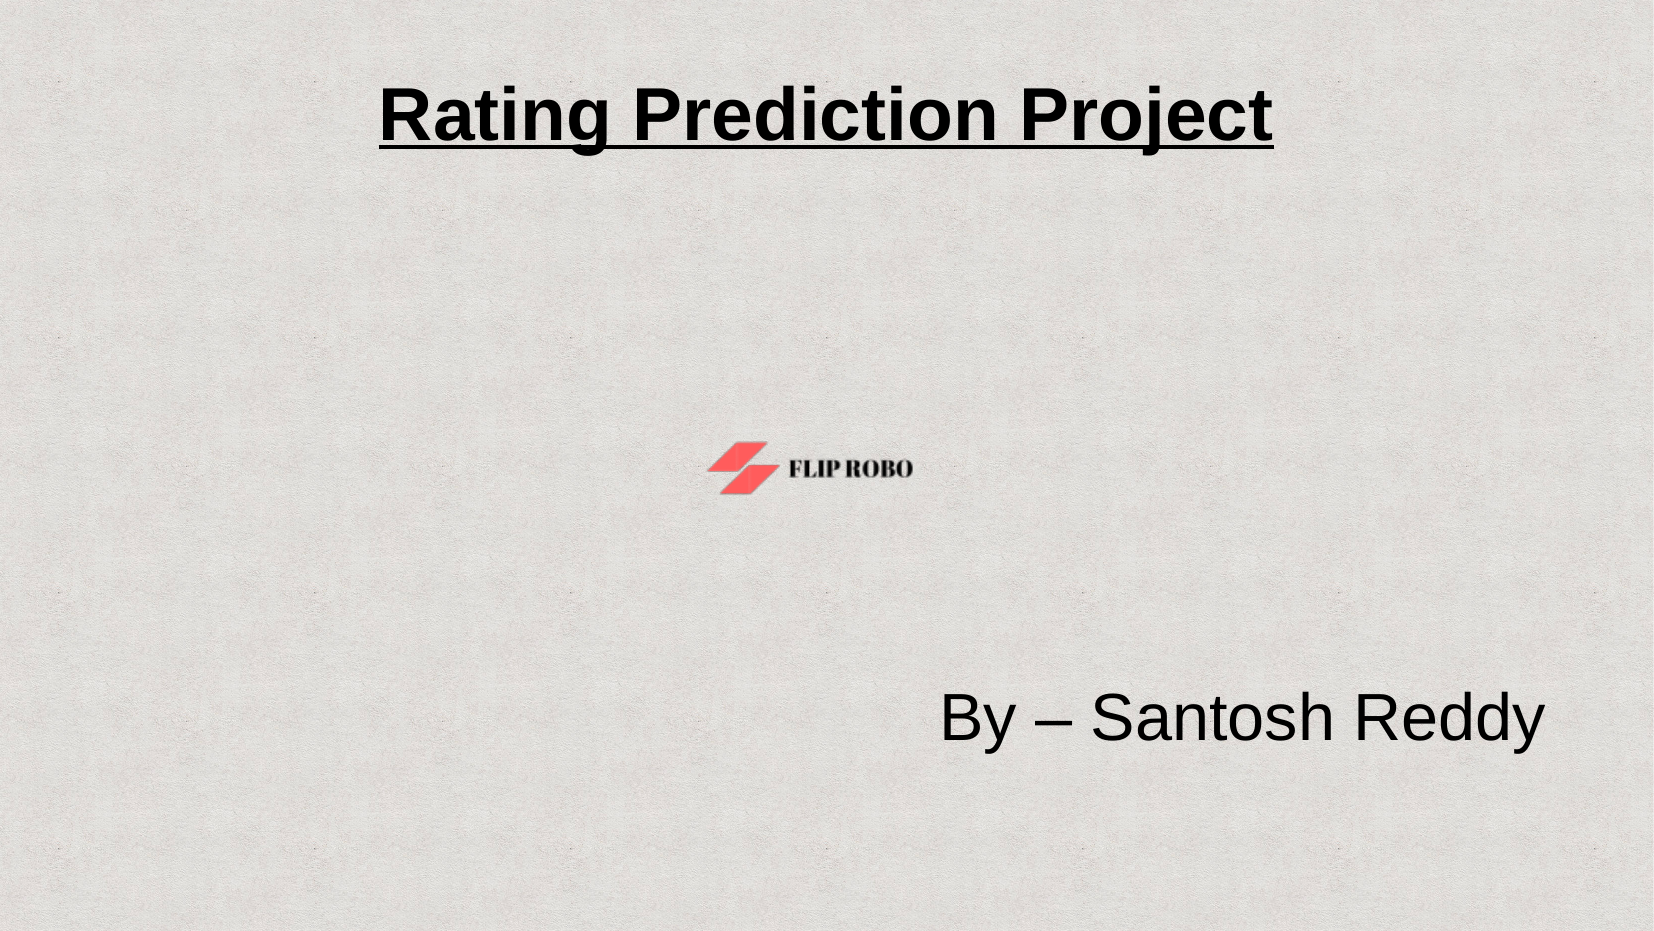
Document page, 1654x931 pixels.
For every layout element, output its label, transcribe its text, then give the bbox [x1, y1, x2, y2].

picture [0, 0, 1654, 931]
subtitle By – Santosh Reddy [82, 223, 1571, 763]
title Rating Prediction Project [82, 37, 1571, 193]
